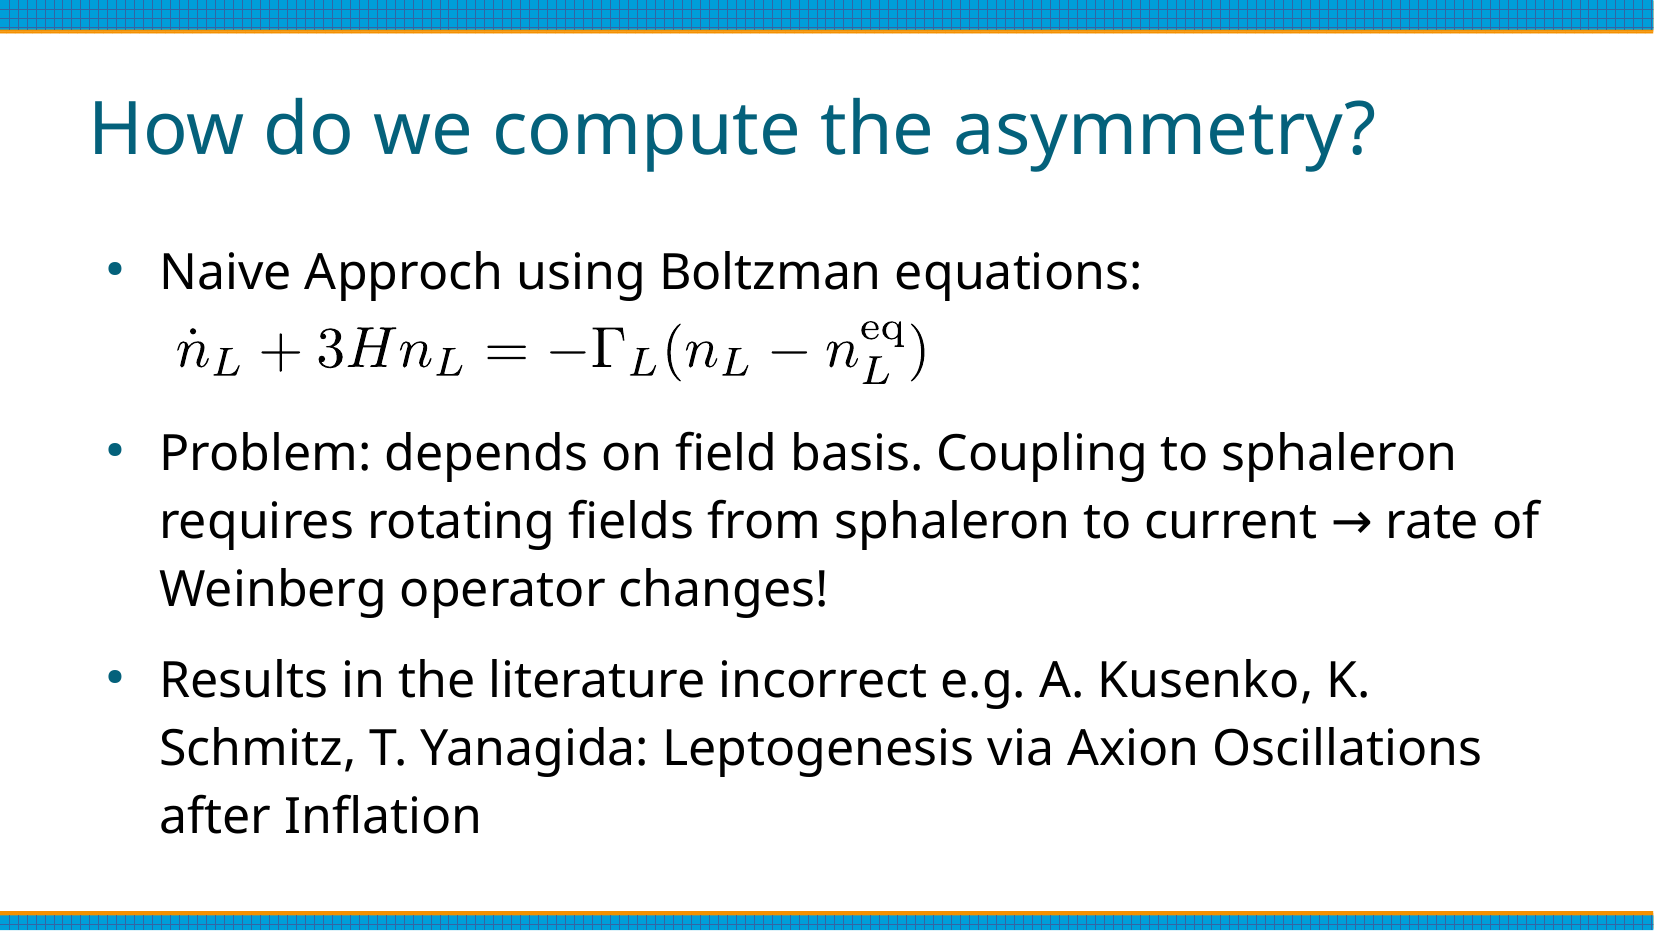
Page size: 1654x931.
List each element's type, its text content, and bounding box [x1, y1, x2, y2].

text_box [177, 321, 925, 384]
title How do we compute the asymmetry? [88, 44, 1565, 207]
list Naive Approch using Boltzman equations: Problem: depends on field basis. Coupling to sphaleron requires rotating fields from sphaleron to current → rate of Weinberg operator changes! Results in the literature incorrect e.g. A. Kusenko, K. Schmitz, T. Yanagida: Leptogenesis via Axion Oscillations after Inflation [88, 236, 1565, 901]
